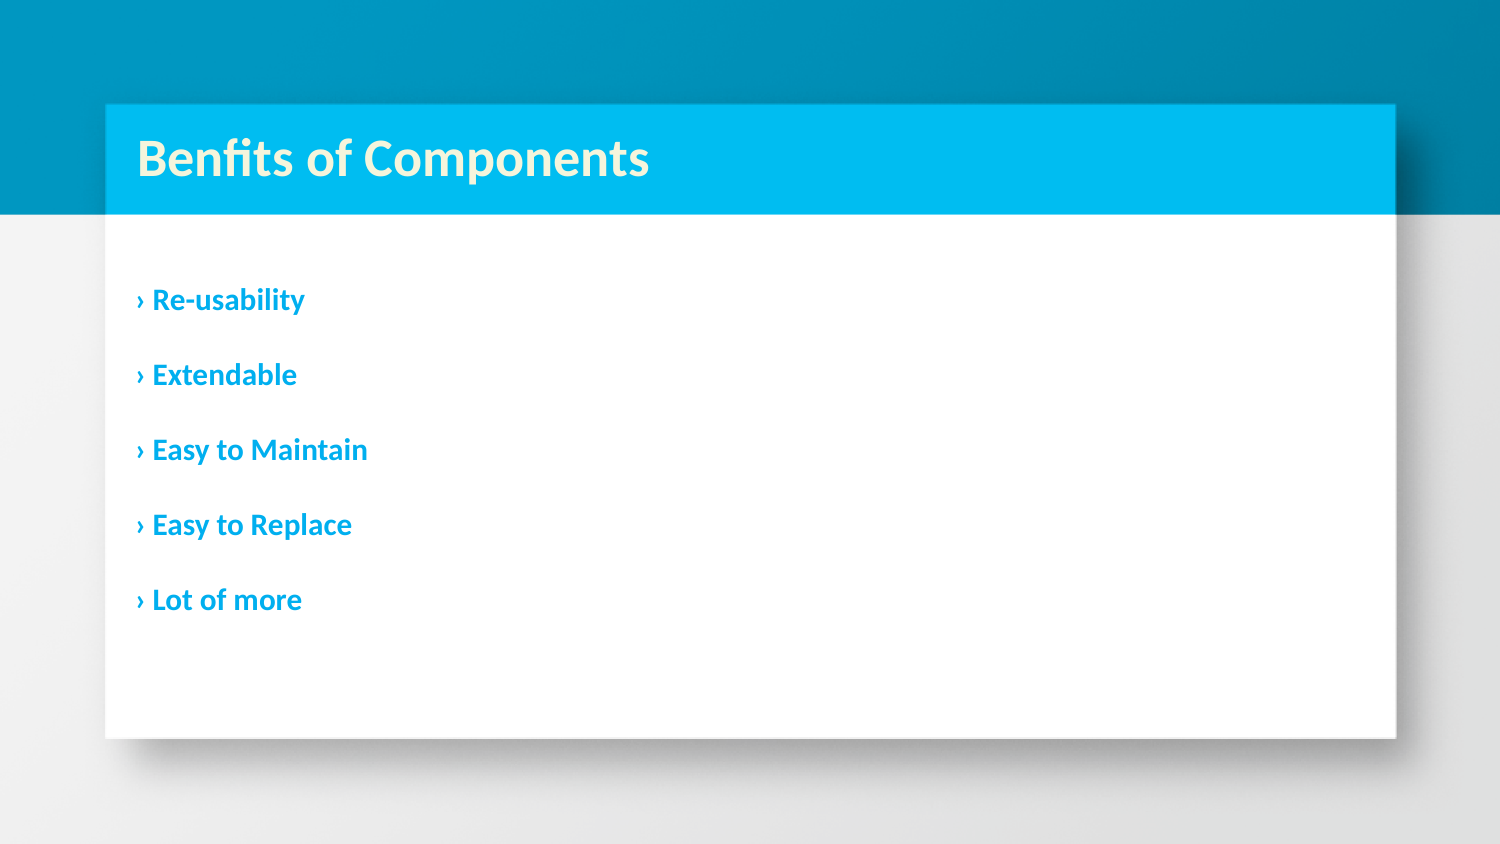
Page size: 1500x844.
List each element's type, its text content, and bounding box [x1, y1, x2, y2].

text_box › Re-usability › Extendable › Easy to Maintain › Easy to Replace › Lot of more [135, 240, 1231, 729]
picture [0, 215, 1500, 844]
title Benfits of Components [135, 120, 931, 382]
